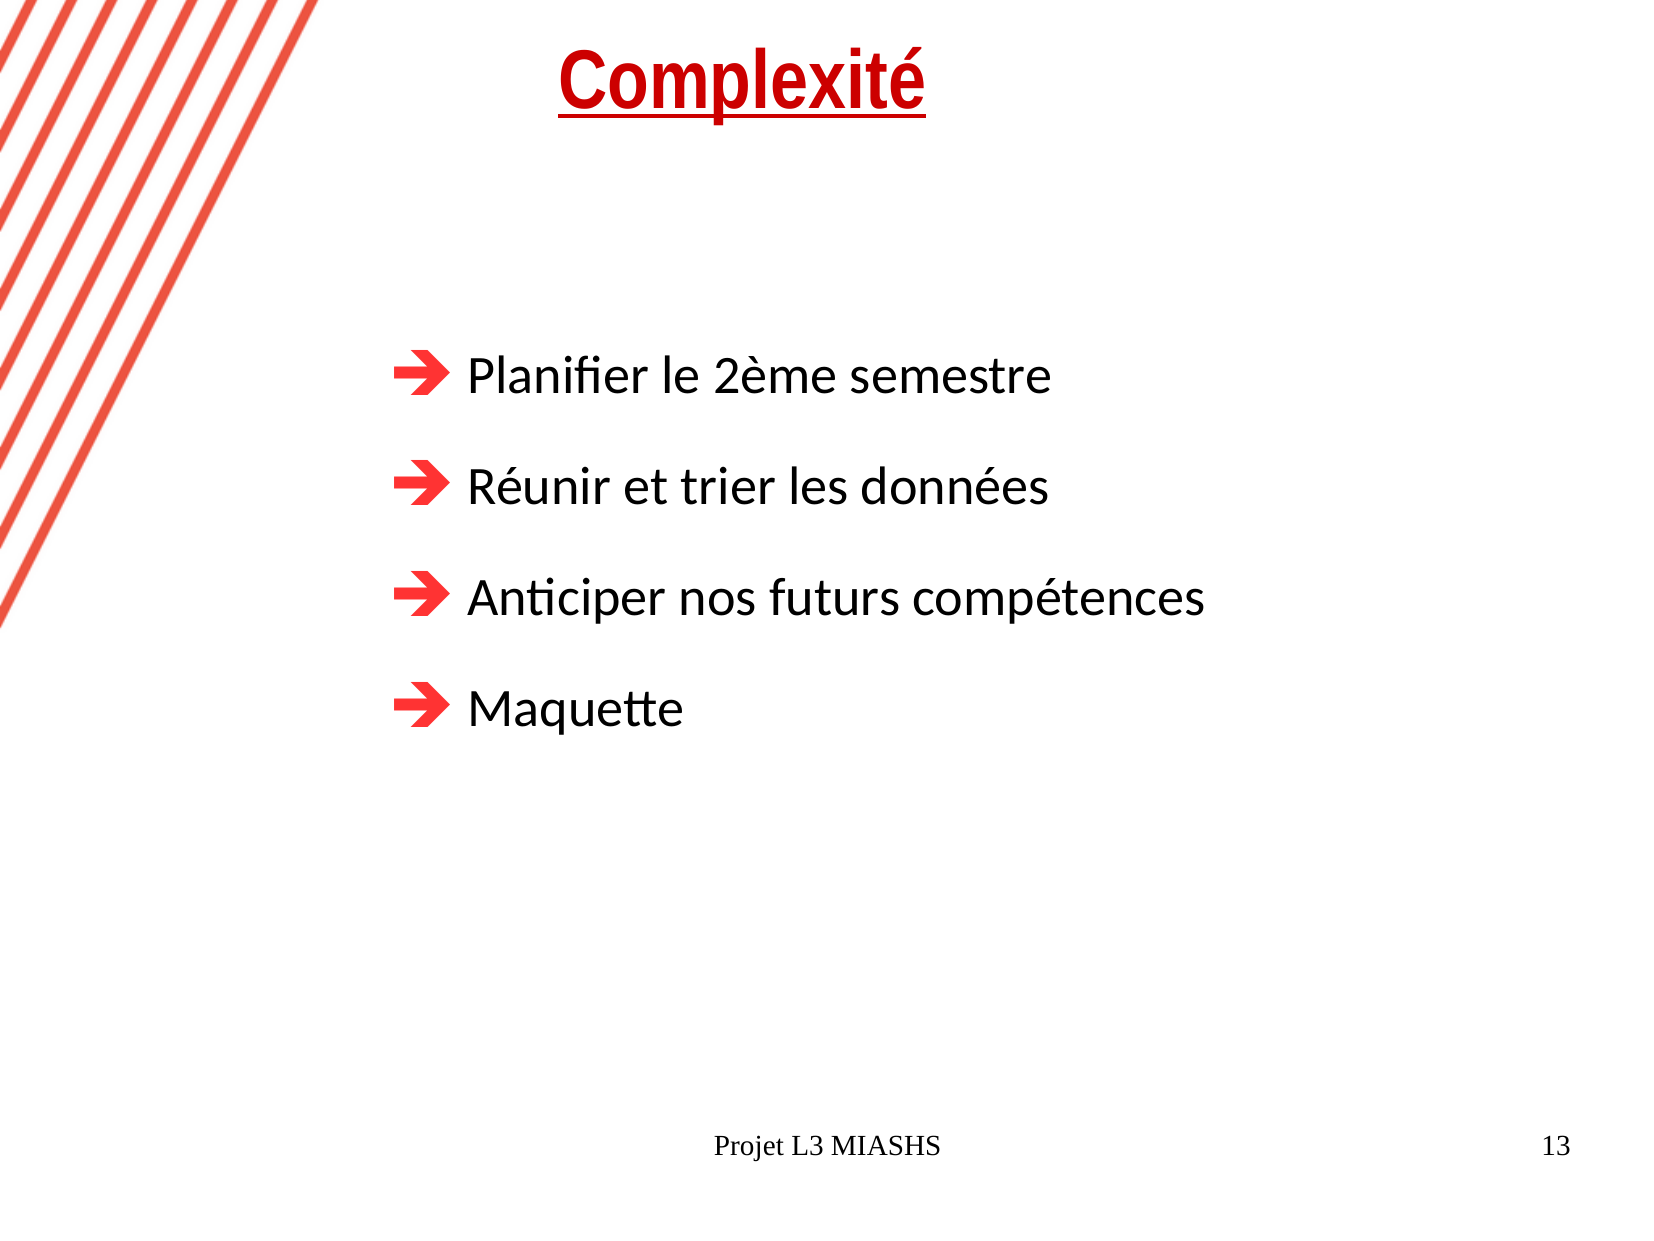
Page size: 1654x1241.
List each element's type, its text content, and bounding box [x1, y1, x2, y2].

picture [0, 0, 1654, 1241]
text_box Planifier le 2ème semestre Réunir et trier les données Anticiper nos futurs compétences Maquette [374, 345, 1438, 937]
text_box [298, 259, 1394, 1053]
text_box Complexité [543, 23, 1441, 225]
